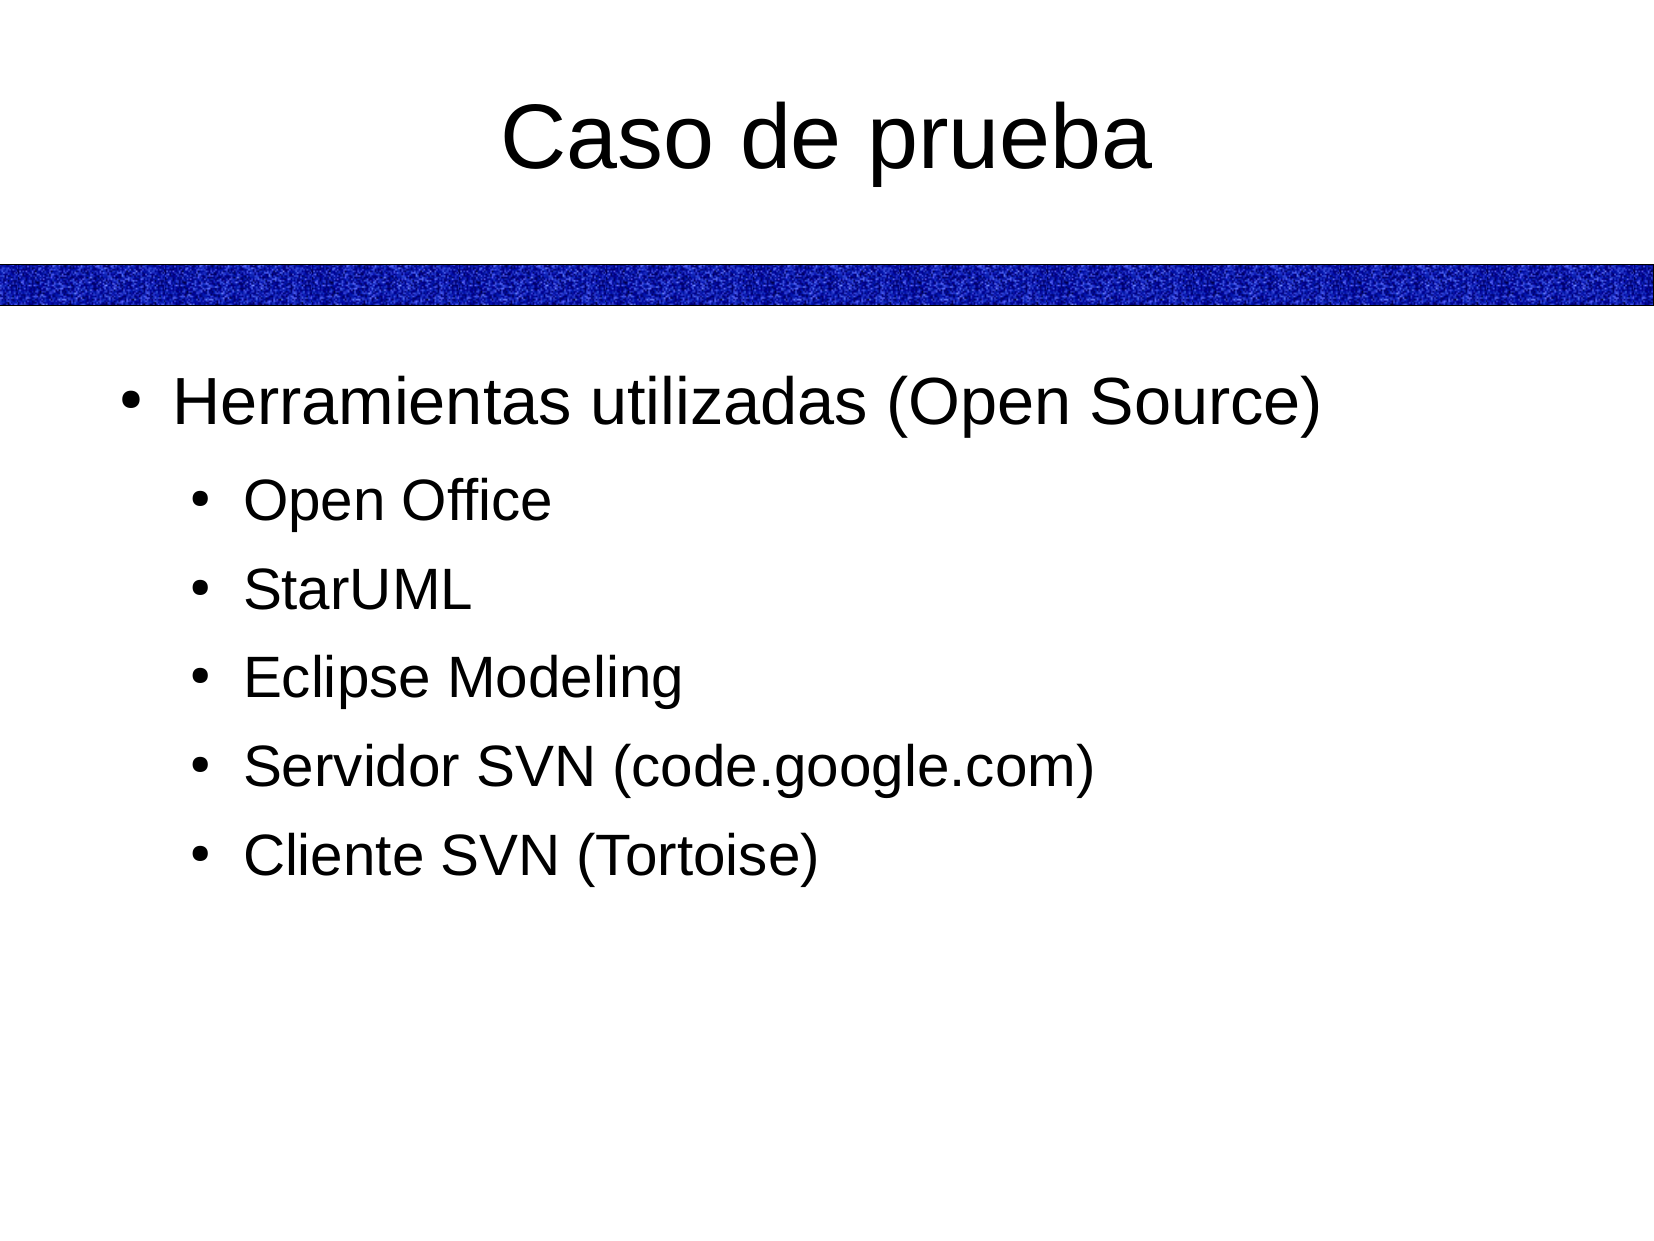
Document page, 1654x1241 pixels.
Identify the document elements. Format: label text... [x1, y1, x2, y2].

picture [0, 265, 1653, 305]
title Caso de prueba [58, 21, 1595, 253]
list Herramientas utilizadas (Open Source) Open Office StarUML Eclipse Modeling Servidor SVN (code.google.com) Cliente SVN (Tortoise) [101, 363, 1549, 1168]
